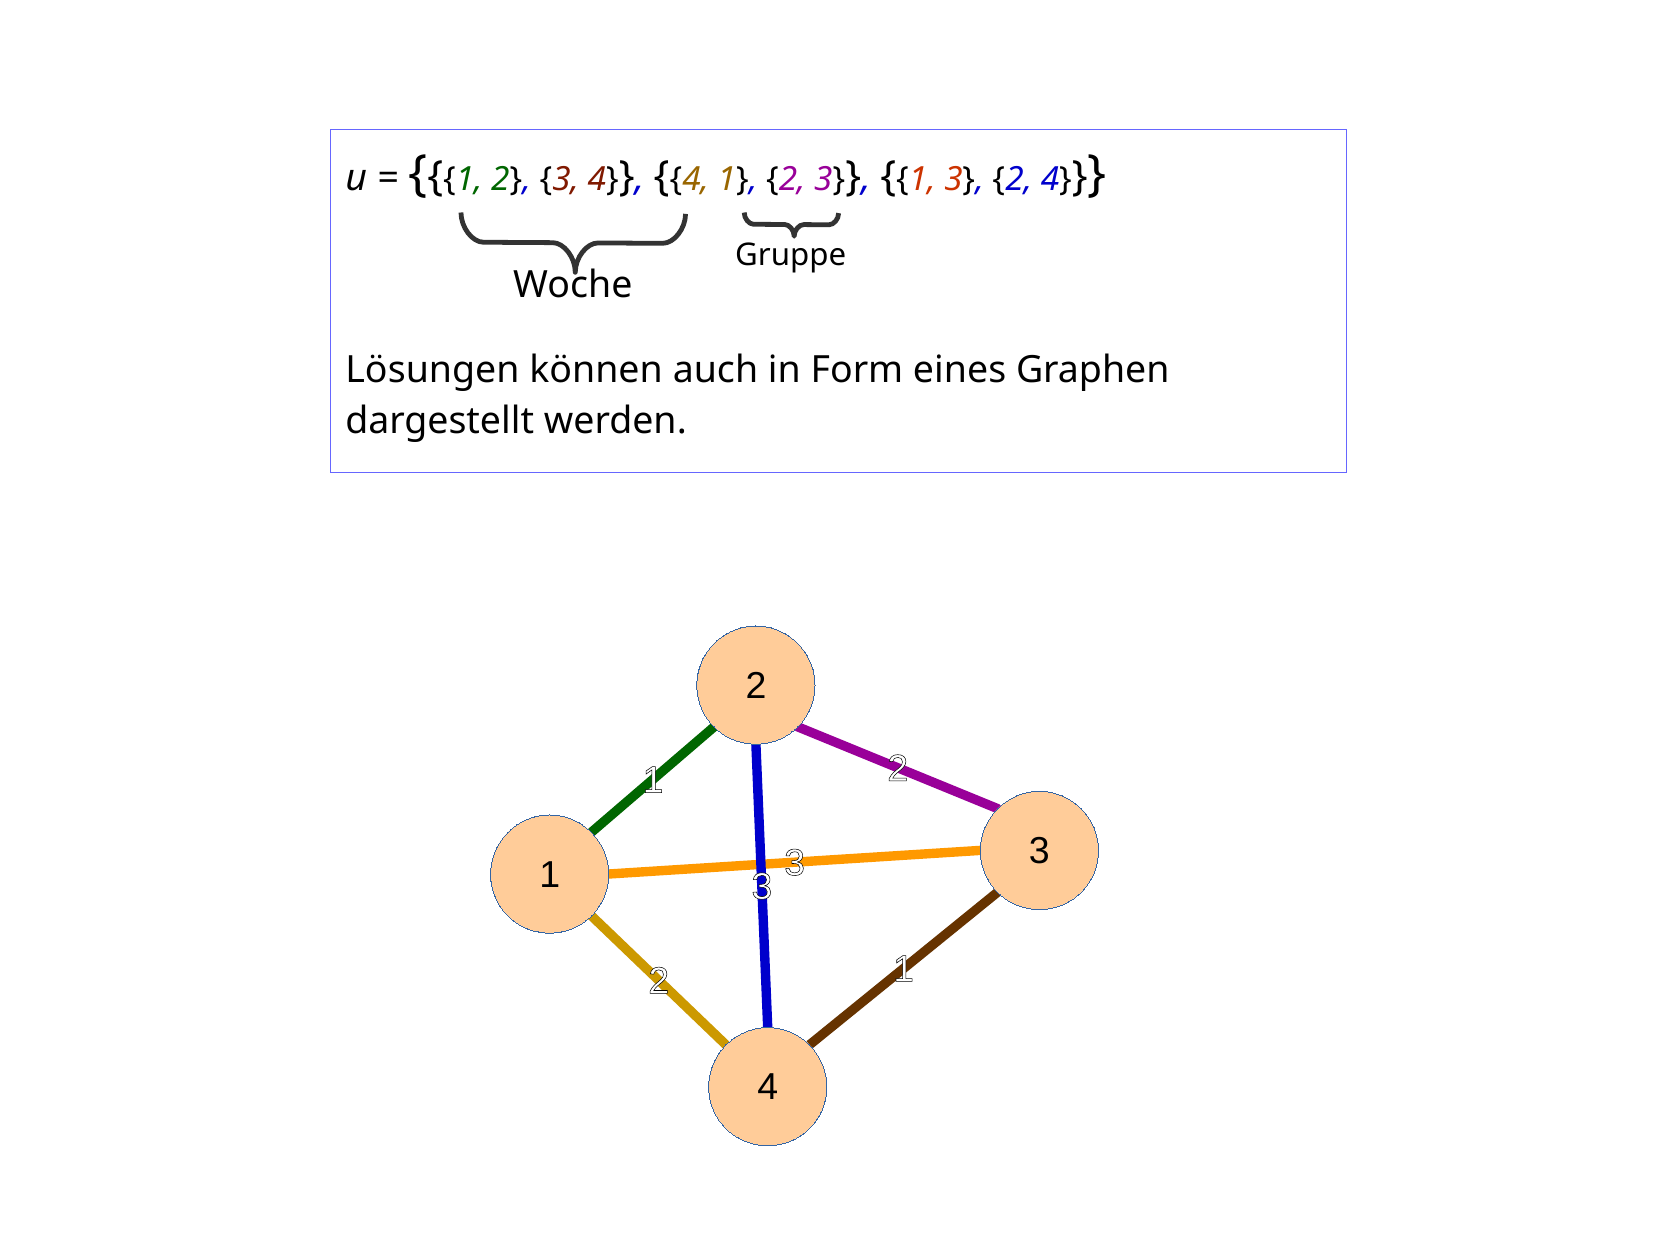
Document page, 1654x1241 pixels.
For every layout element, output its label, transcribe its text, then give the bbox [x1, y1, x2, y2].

text_box Woche [484, 250, 662, 319]
text_box 1 [490, 814, 609, 934]
text_box 3 [980, 791, 1099, 910]
text_box 4 [708, 1027, 827, 1146]
text_box u = {{{1, 2}, {3, 4}}, {{4, 1}, {2, 3}}, {{1, 3}, {2, 4}}} Lösungen können auch in Form eines Graphen dargestellt werden. [330, 129, 1347, 473]
text_box 2 [696, 625, 816, 745]
text_box Gruppe [720, 224, 886, 284]
